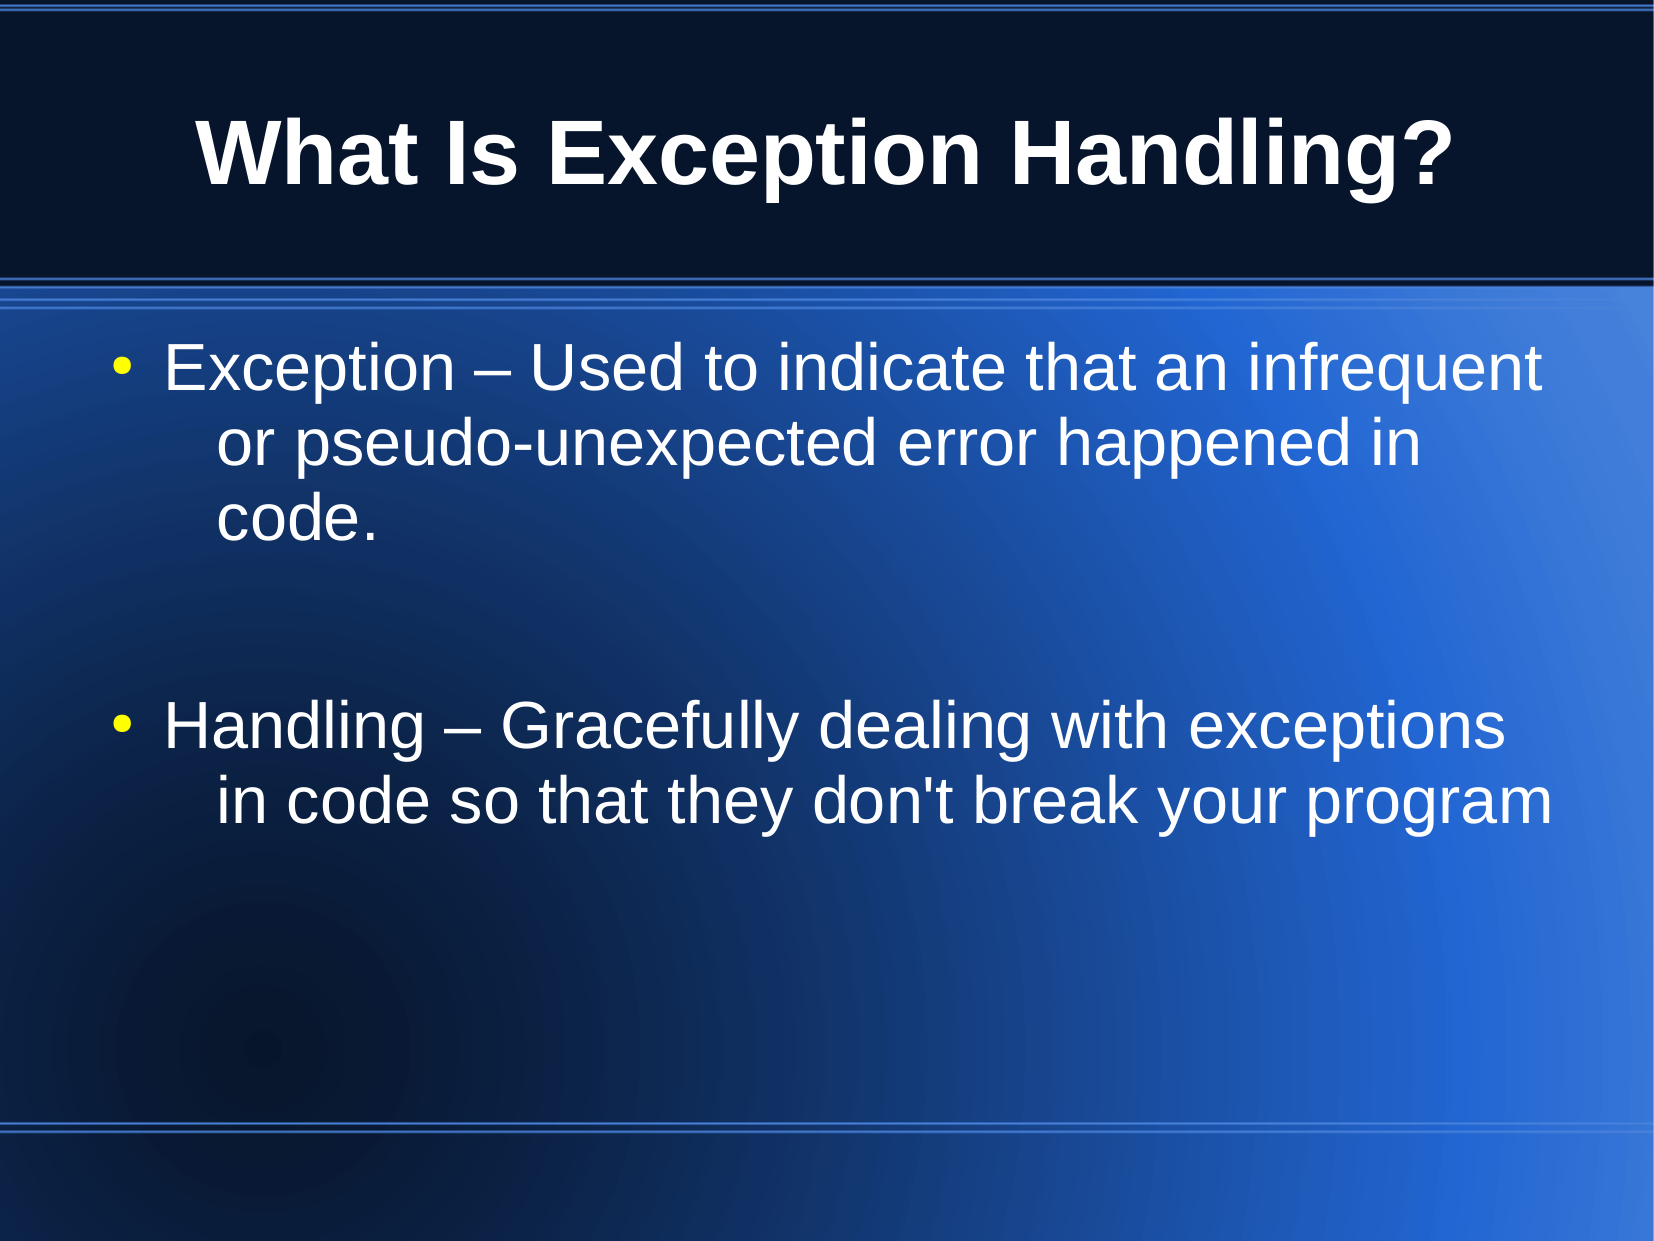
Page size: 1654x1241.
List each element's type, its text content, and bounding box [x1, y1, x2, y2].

title What Is Exception Handling? [82, 49, 1571, 257]
list Exception – Used to indicate that an infrequent or pseudo-unexpected error happened in code. Handling – Gracefully dealing with exceptions in code so that they don't break your program [75, 330, 1564, 1149]
picture [0, 0, 1654, 1241]
